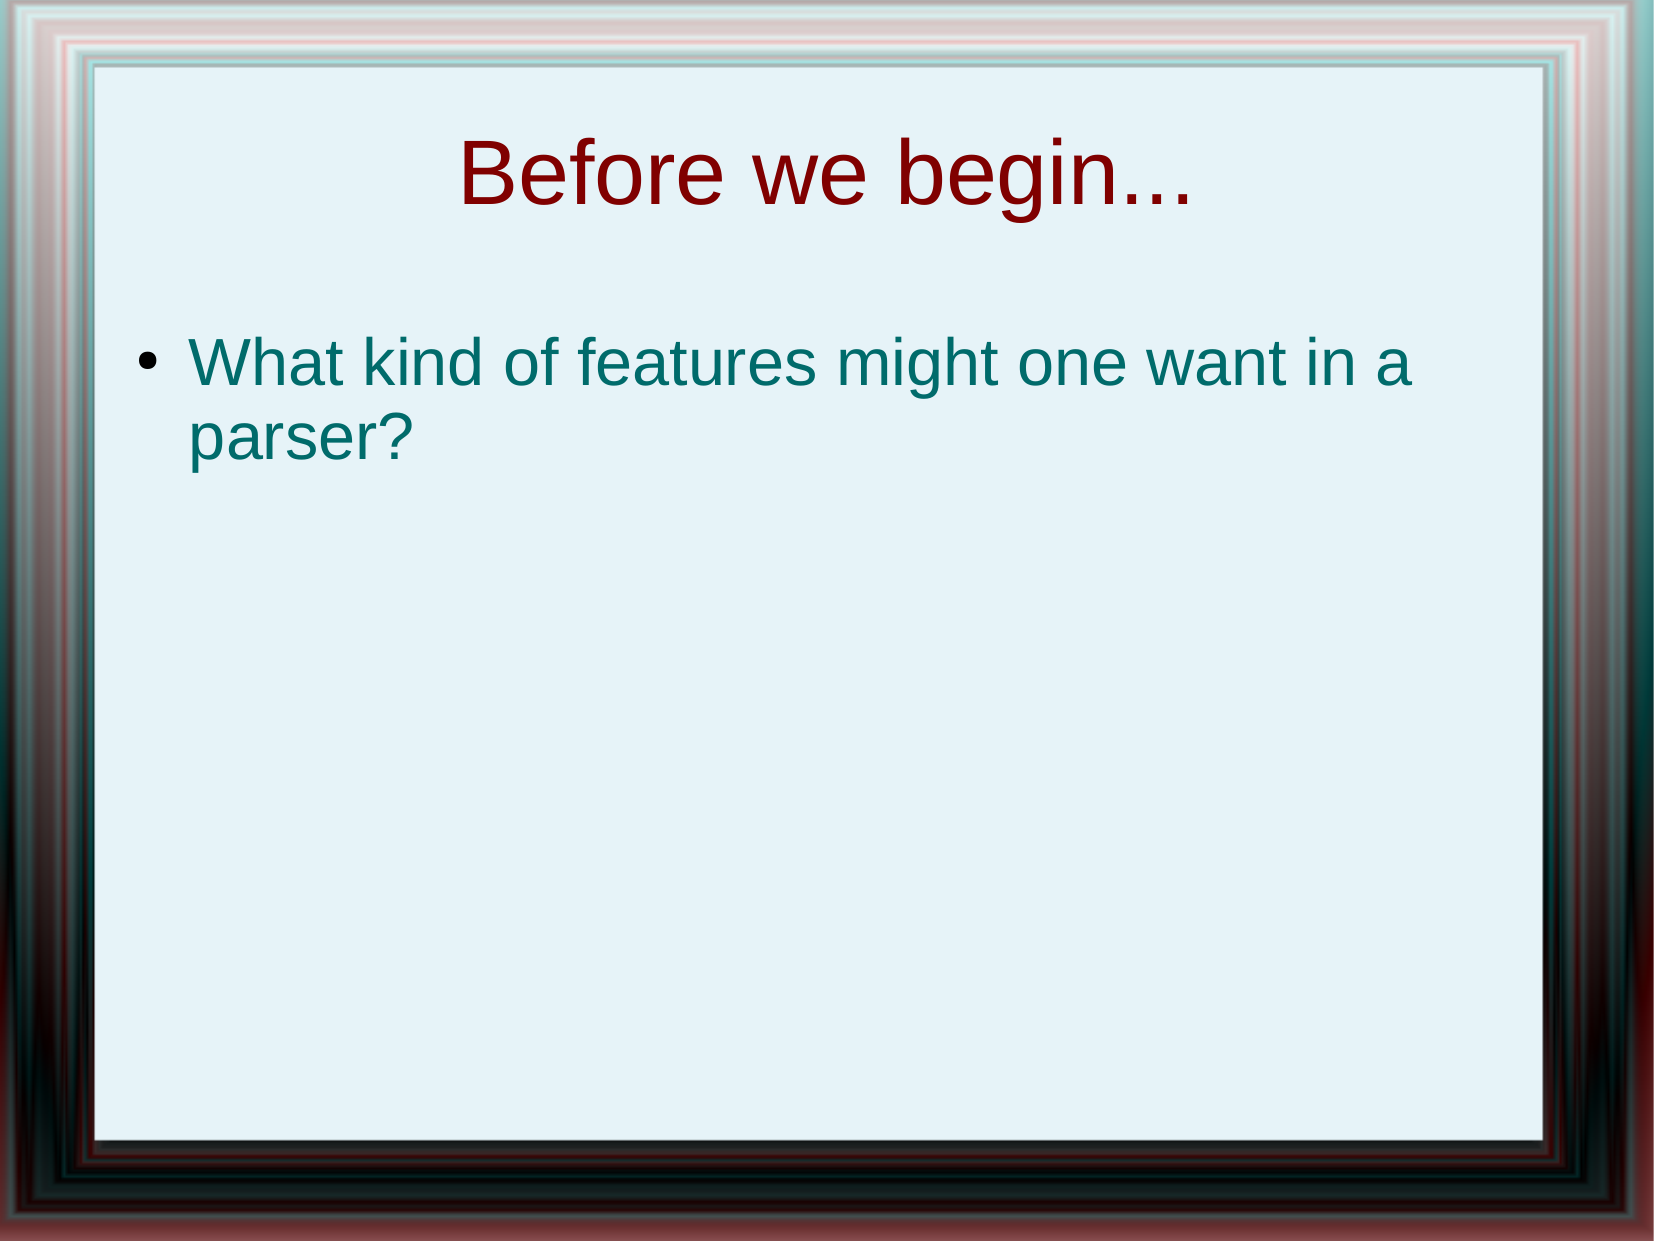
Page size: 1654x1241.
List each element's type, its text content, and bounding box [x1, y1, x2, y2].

picture [0, 0, 1654, 1241]
title Before we begin... [118, 95, 1536, 250]
list What kind of features might one want in a parser? [118, 324, 1506, 1129]
